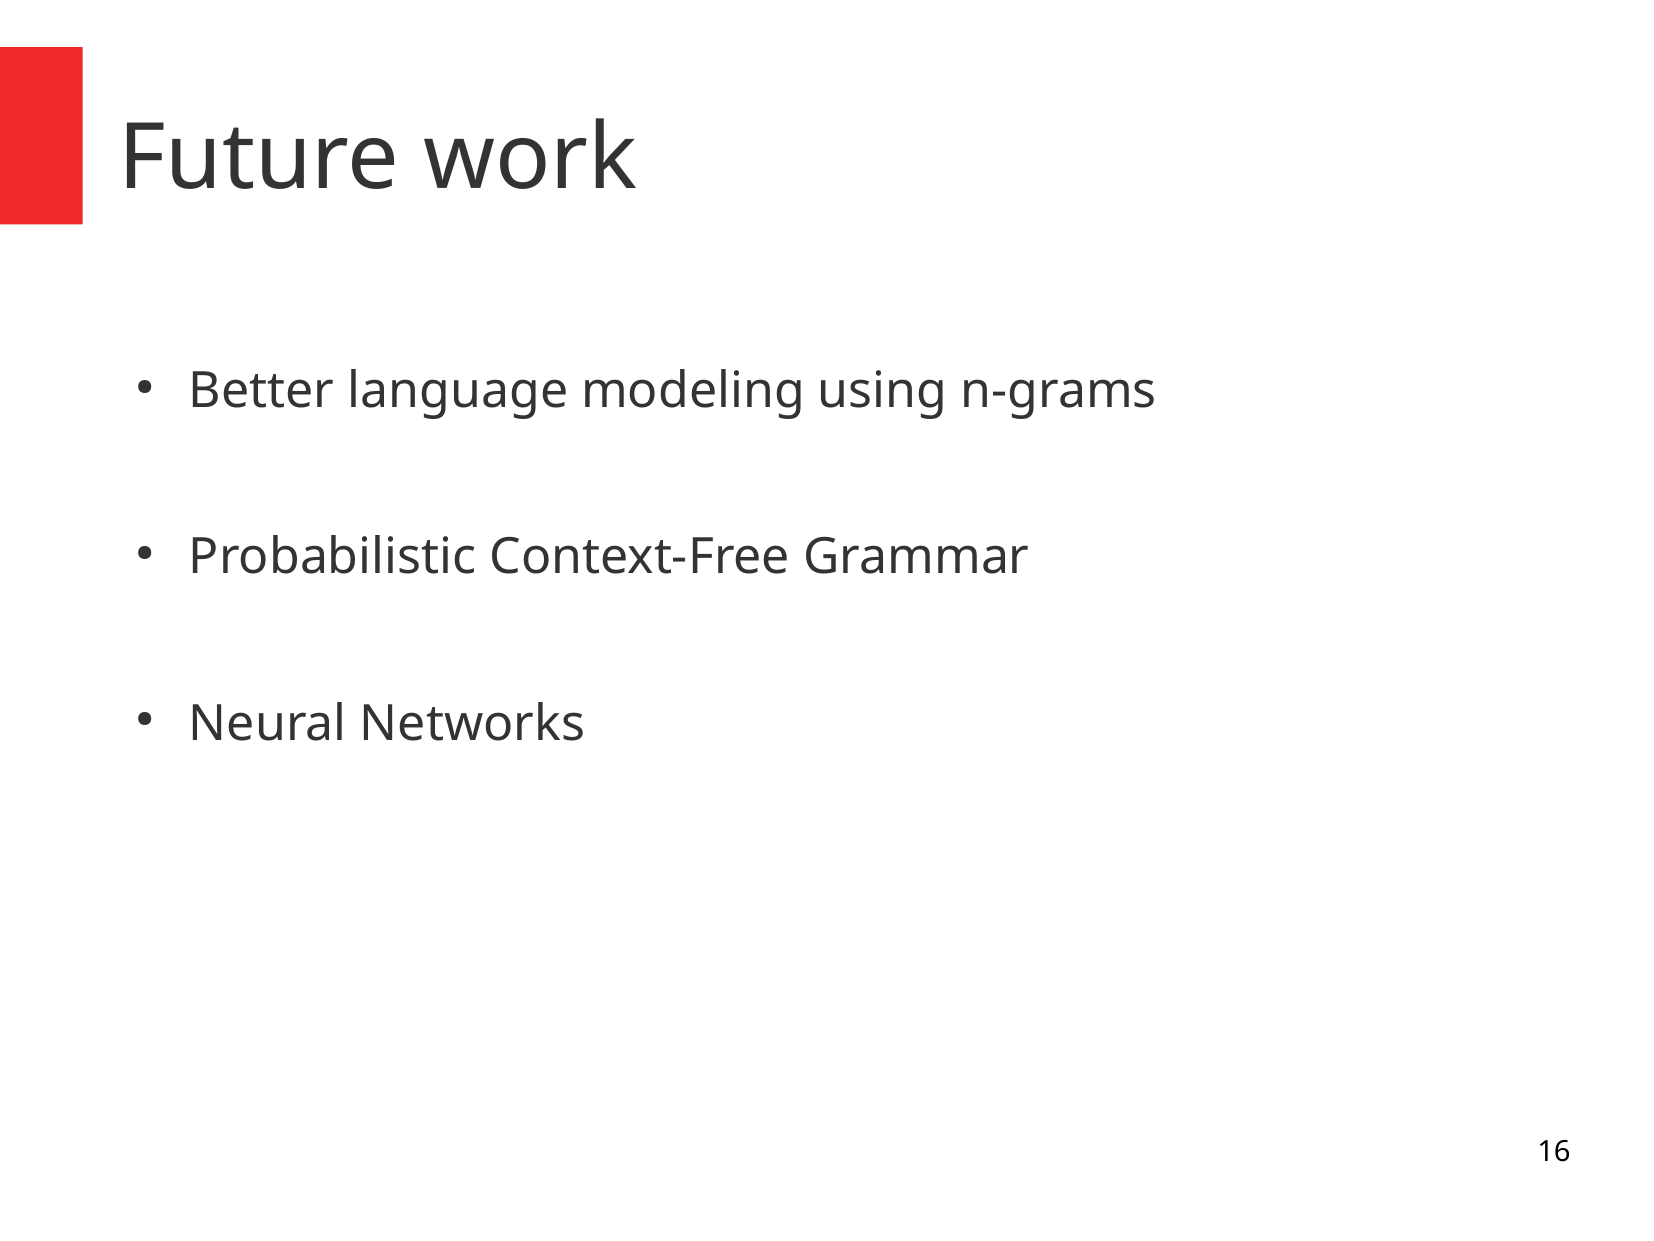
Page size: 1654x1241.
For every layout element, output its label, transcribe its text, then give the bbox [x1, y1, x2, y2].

list Better language modeling using n-grams Probabilistic Context-Free Grammar Neural Networks [118, 354, 1536, 1074]
title Future work [118, 49, 1571, 257]
